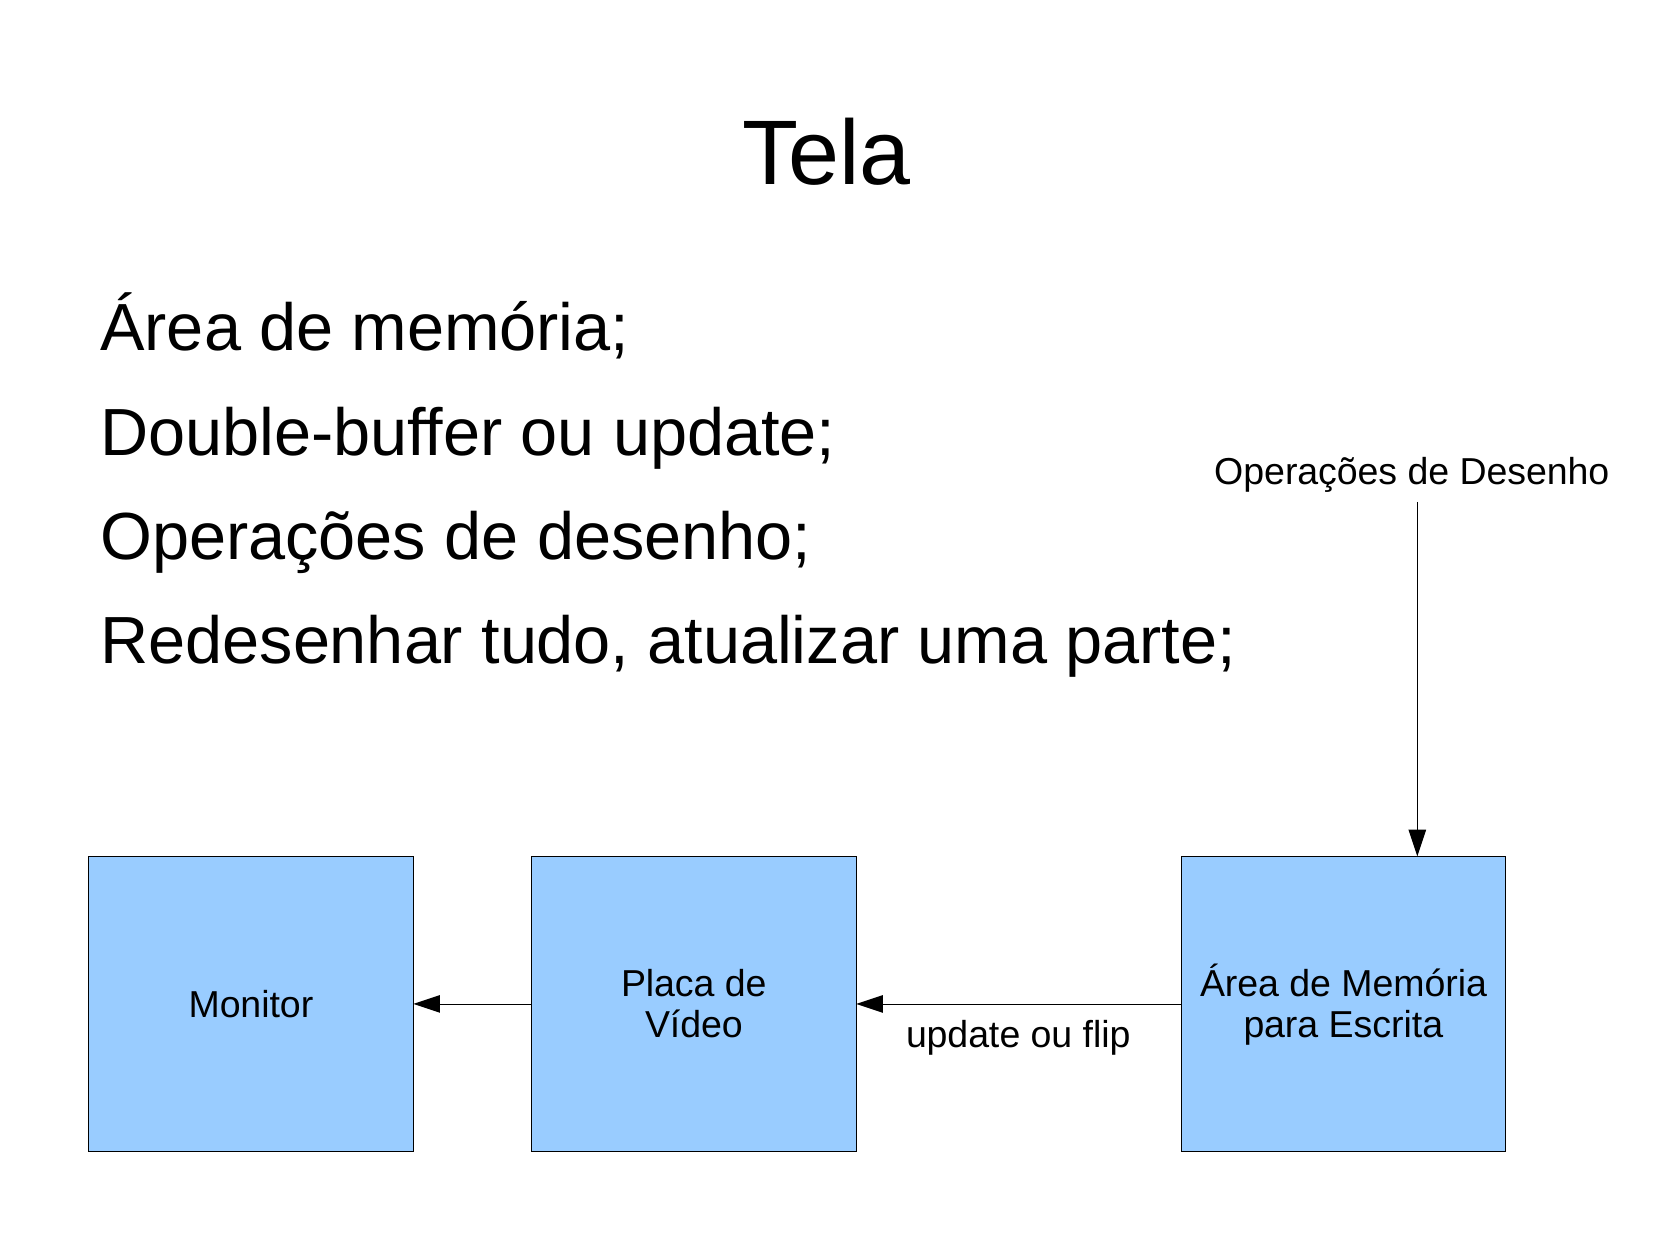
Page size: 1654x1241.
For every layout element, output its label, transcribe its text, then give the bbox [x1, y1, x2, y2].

text_box Placa de Vídeo [531, 856, 857, 1152]
title Tela [82, 49, 1571, 257]
text_box Operações de Desenho [1199, 442, 1625, 500]
text_box Área de Memória para Escrita [1181, 856, 1506, 1152]
text_box update ou flip [891, 1006, 1146, 1063]
text_box Monitor [88, 856, 414, 1152]
list Área de memória; Double-buffer ou update; Operações de desenho; Redesenhar tudo, atualizar uma parte; [82, 290, 1571, 739]
